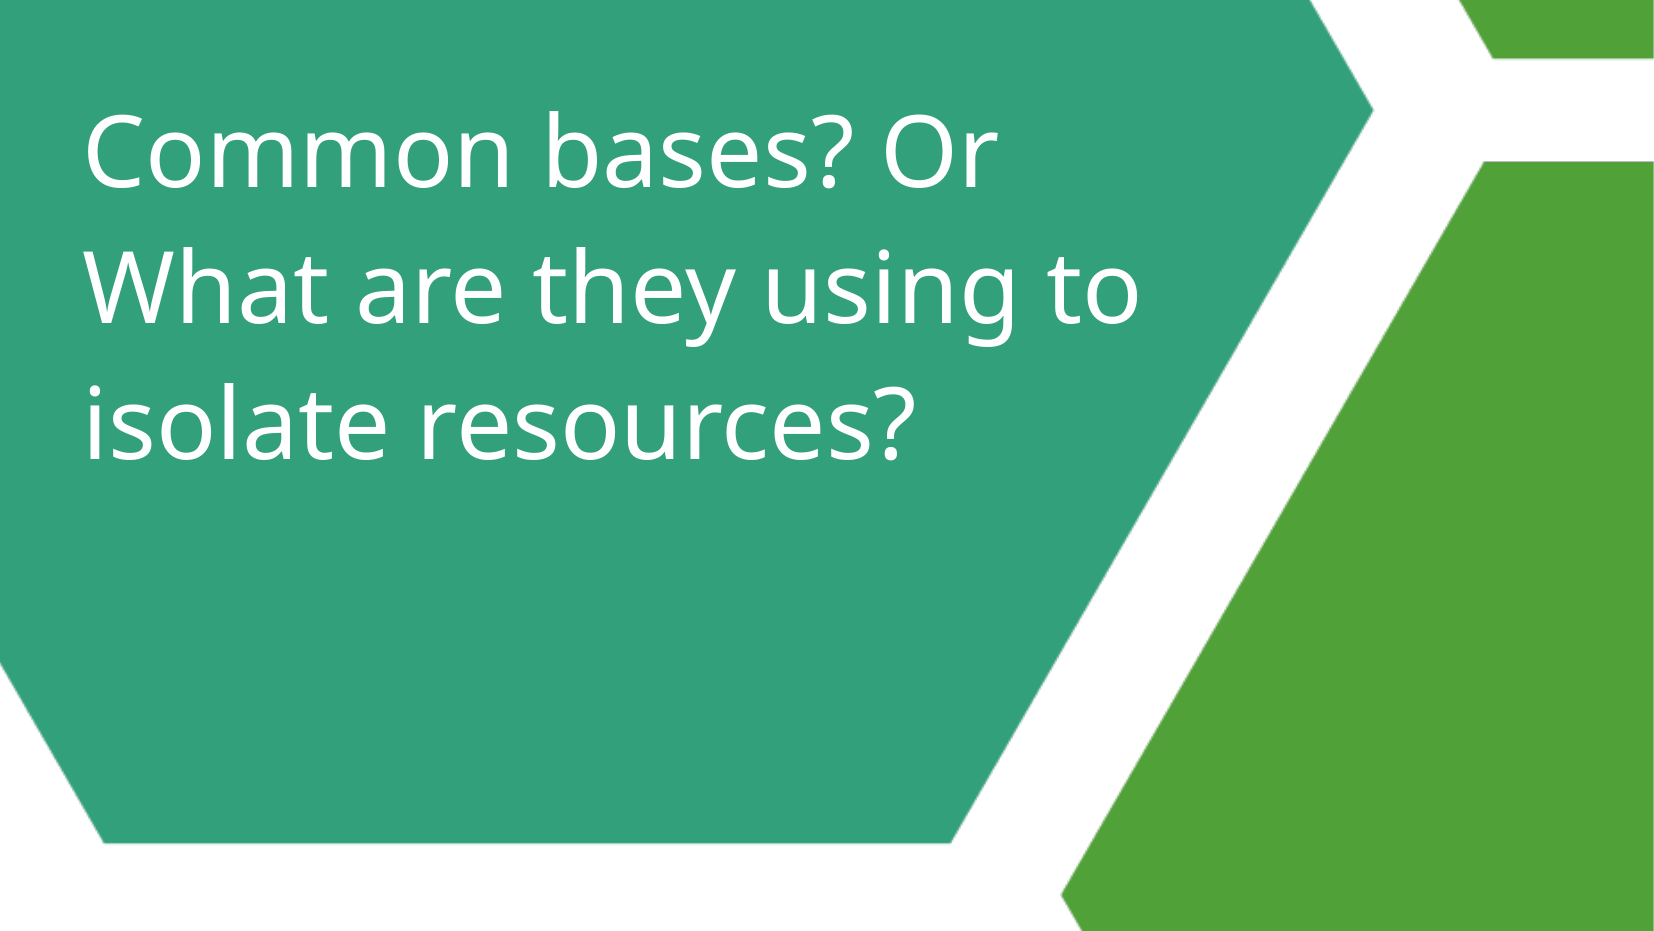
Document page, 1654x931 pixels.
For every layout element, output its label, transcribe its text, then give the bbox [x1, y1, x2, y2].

picture [0, 0, 1654, 931]
title Common bases? Or What are they using to isolate resources? [82, 101, 1218, 605]
